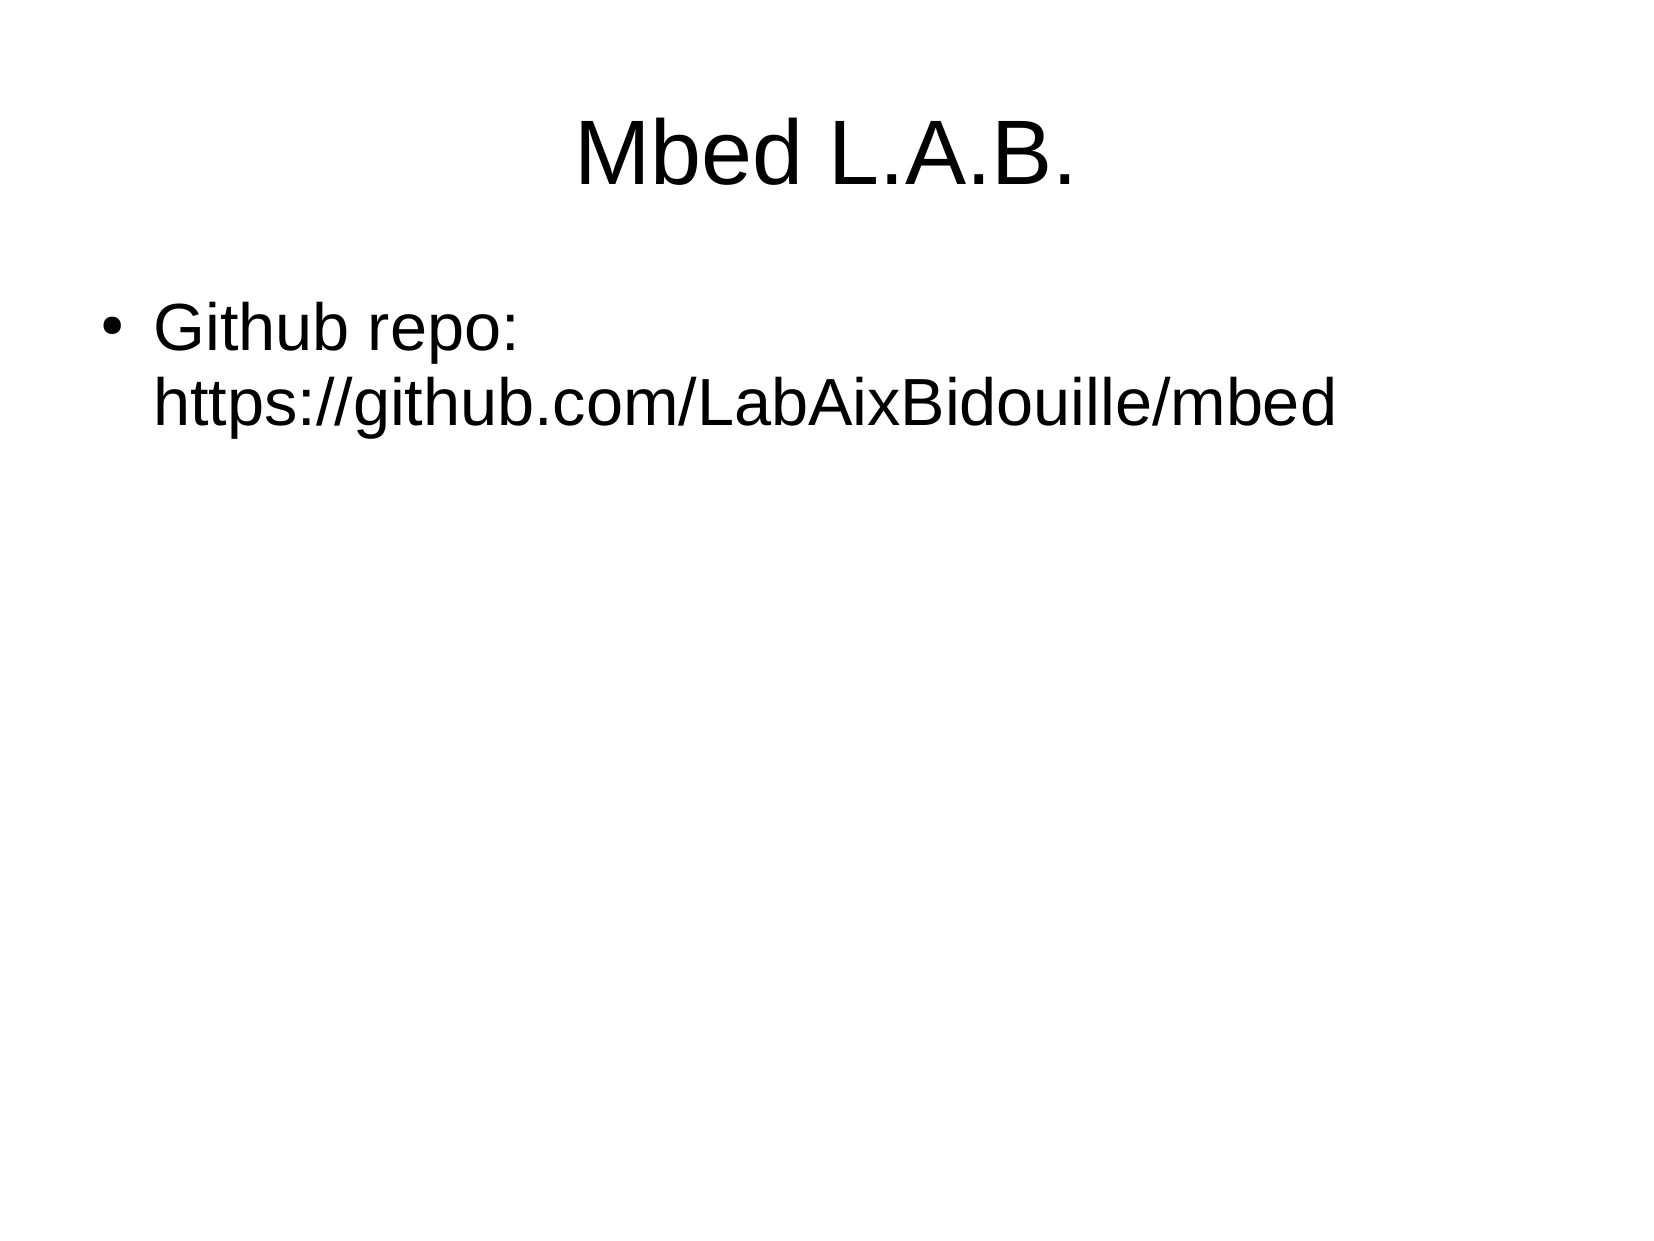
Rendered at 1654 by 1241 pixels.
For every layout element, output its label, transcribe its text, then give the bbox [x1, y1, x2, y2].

list Github repo: https://github.com/LabAixBidouille/mbed [82, 290, 1571, 1010]
title Mbed L.A.B. [82, 49, 1571, 257]
